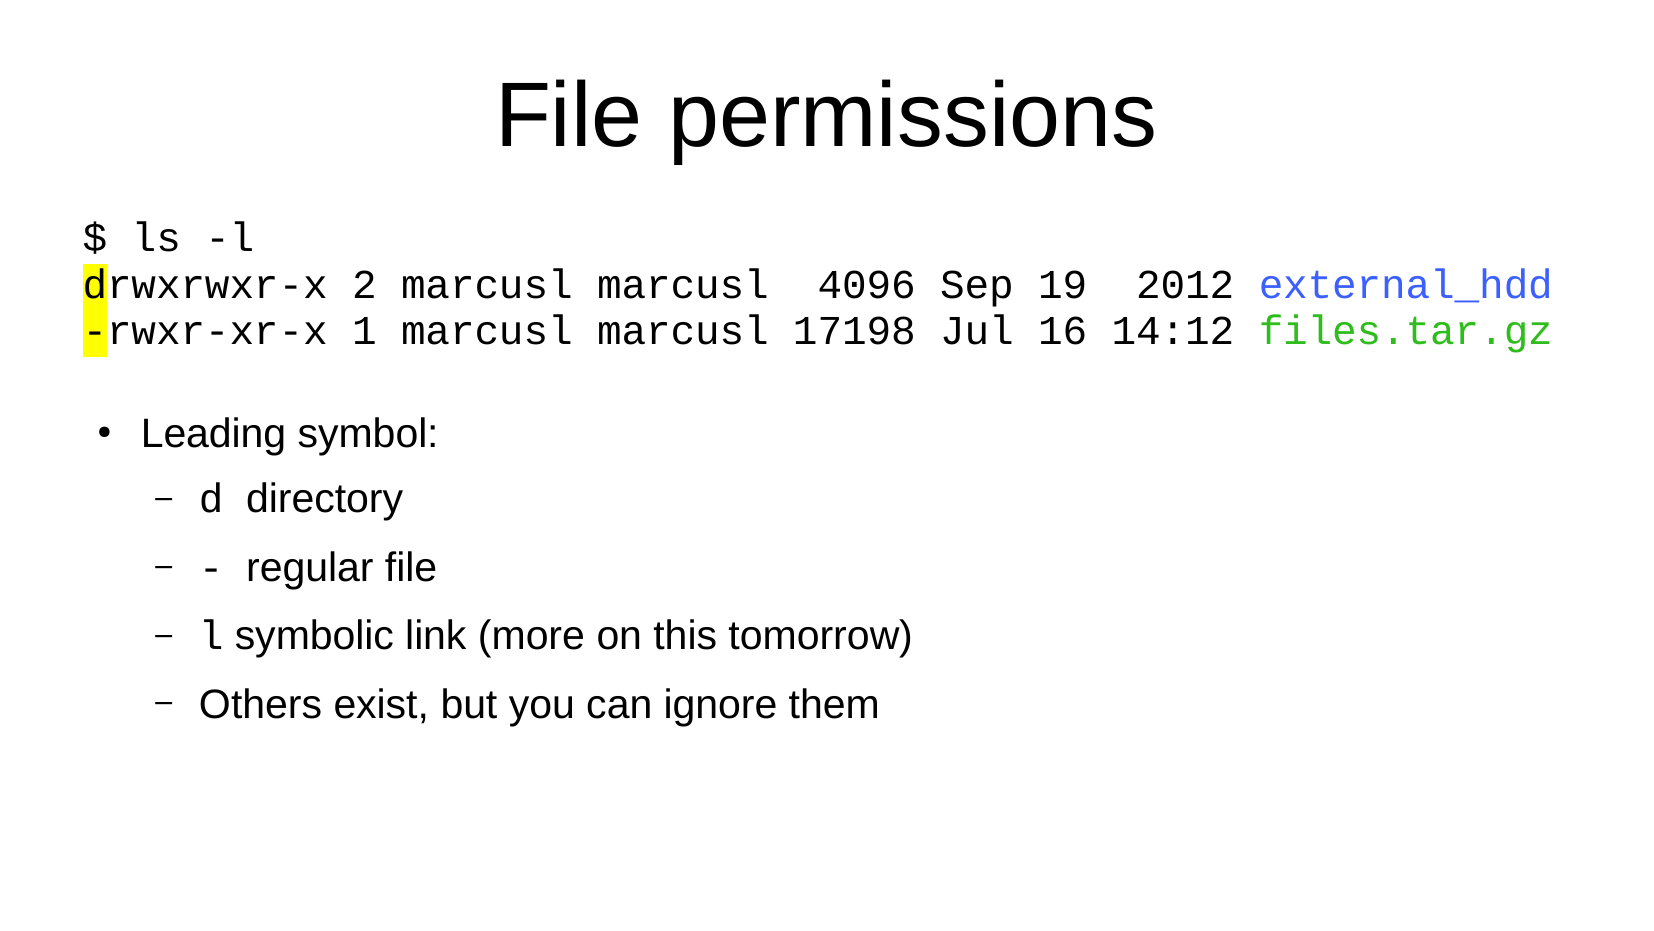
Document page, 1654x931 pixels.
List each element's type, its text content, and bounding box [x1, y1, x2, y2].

list $ ls -l drwxrwxr-x 2 marcusl marcusl 4096 Sep 19 2012 external_hdd -rwxr-xr-x 1 marcusl marcusl 17198 Jul 16 14:12 files.tar.gz Leading symbol: d directory - regular file l symbolic link (more on this tomorrow) Others exist, but you can ignore them [82, 217, 1571, 758]
title File permissions [82, 37, 1571, 193]
